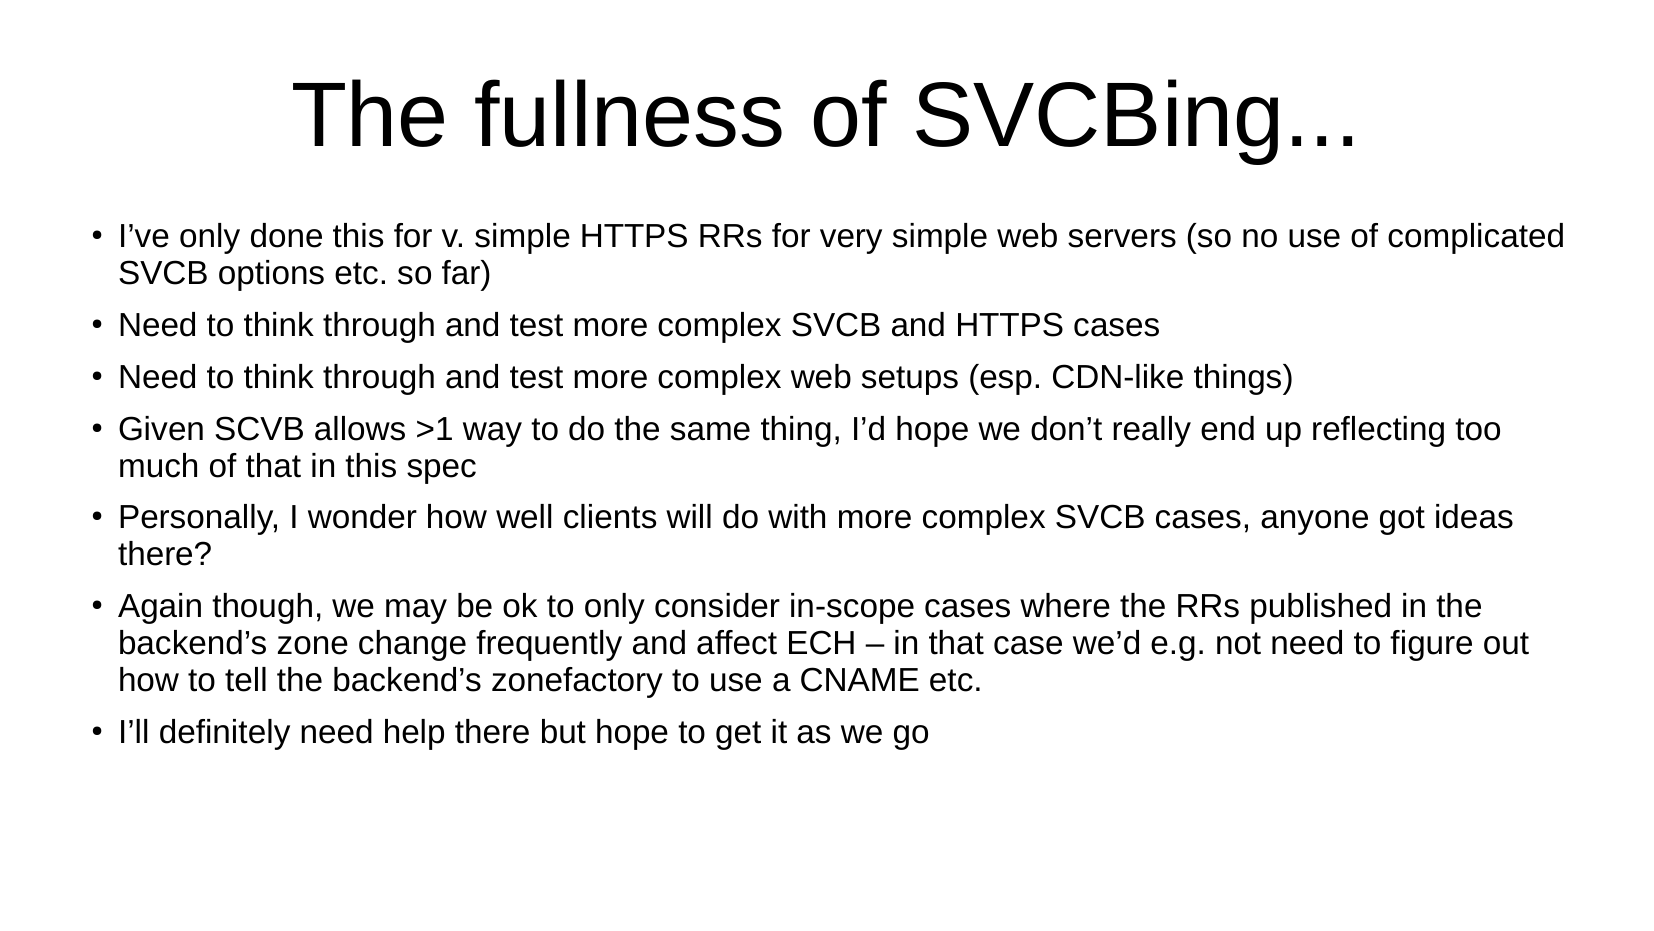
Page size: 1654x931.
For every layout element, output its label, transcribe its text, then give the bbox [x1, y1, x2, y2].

list I’ve only done this for v. simple HTTPS RRs for very simple web servers (so no use of complicated SVCB options etc. so far) Need to think through and test more complex SVCB and HTTPS cases Need to think through and test more complex web setups (esp. CDN-like things) Given SCVB allows >1 way to do the same thing, I’d hope we don’t really end up reflecting too much of that in this spec Personally, I wonder how well clients will do with more complex SVCB cases, anyone got ideas there? Again though, we may be ok to only consider in-scope cases where the RRs published in the backend’s zone change frequently and affect ECH – in that case we’d e.g. not need to figure out how to tell the backend’s zonefactory to use a CNAME etc. I’ll definitely need help there but hope to get it as we go [82, 217, 1571, 758]
title The fullness of SVCBing... [82, 37, 1571, 193]
